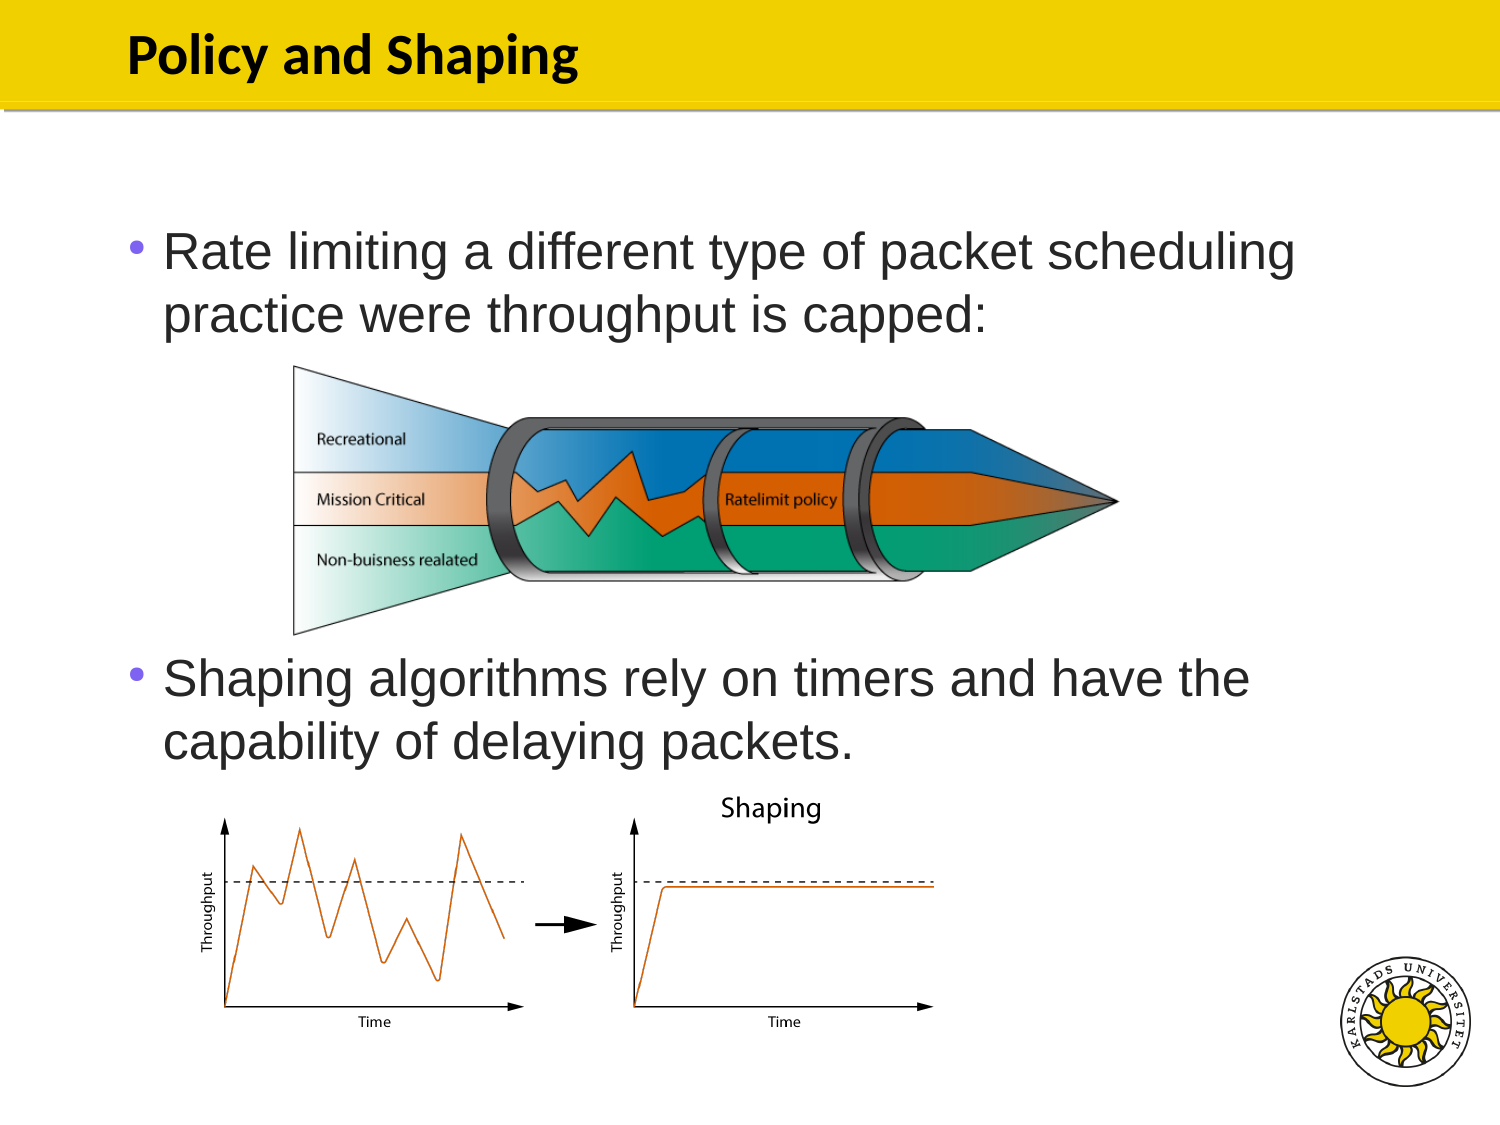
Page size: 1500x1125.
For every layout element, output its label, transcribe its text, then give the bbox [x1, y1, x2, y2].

picture [293, 365, 1121, 636]
picture [1340, 948, 1471, 1095]
title Policy and Shaping [112, 0, 1388, 102]
list Rate limiting a different type of packet scheduling practice were throughput is capped: Shaping algorithms rely on timers and have the capability of delaying packets. [112, 137, 1441, 991]
picture [198, 792, 934, 1031]
